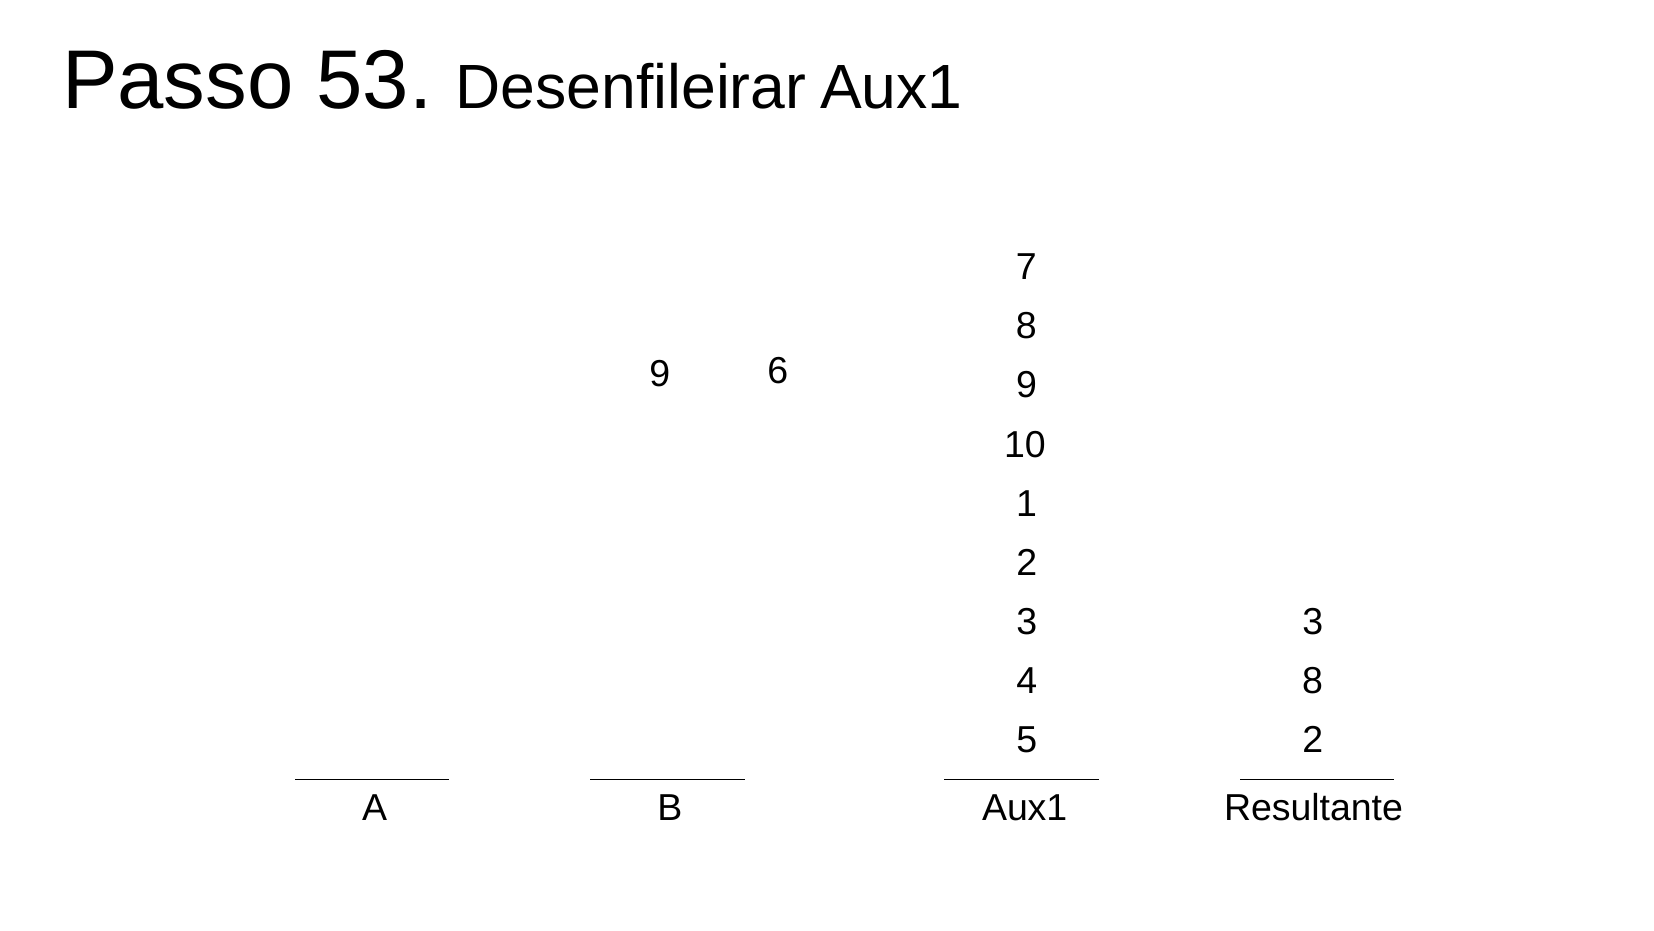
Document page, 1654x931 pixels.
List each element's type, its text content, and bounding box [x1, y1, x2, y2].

text_box Passo 53. Desenfileirar Aux1 [47, 25, 1607, 274]
text_box 4 [1001, 651, 1052, 709]
text_box A [347, 779, 508, 837]
text_box 6 [752, 342, 804, 400]
text_box 1 [1001, 474, 1052, 532]
text_box 9 [1001, 356, 1052, 414]
text_box 8 [1287, 651, 1338, 709]
text_box 10 [989, 415, 1061, 473]
text_box 8 [1001, 297, 1052, 355]
text_box 2 [1287, 710, 1338, 768]
text_box Aux1 [967, 780, 1083, 837]
text_box 5 [1001, 710, 1052, 768]
text_box 2 [1001, 533, 1052, 591]
text_box 9 [634, 344, 686, 402]
text_box 7 [1001, 238, 1052, 296]
text_box B [642, 780, 698, 837]
text_box 3 [1001, 592, 1052, 650]
text_box 3 [1287, 592, 1338, 650]
text_box Resultante [1209, 779, 1418, 837]
